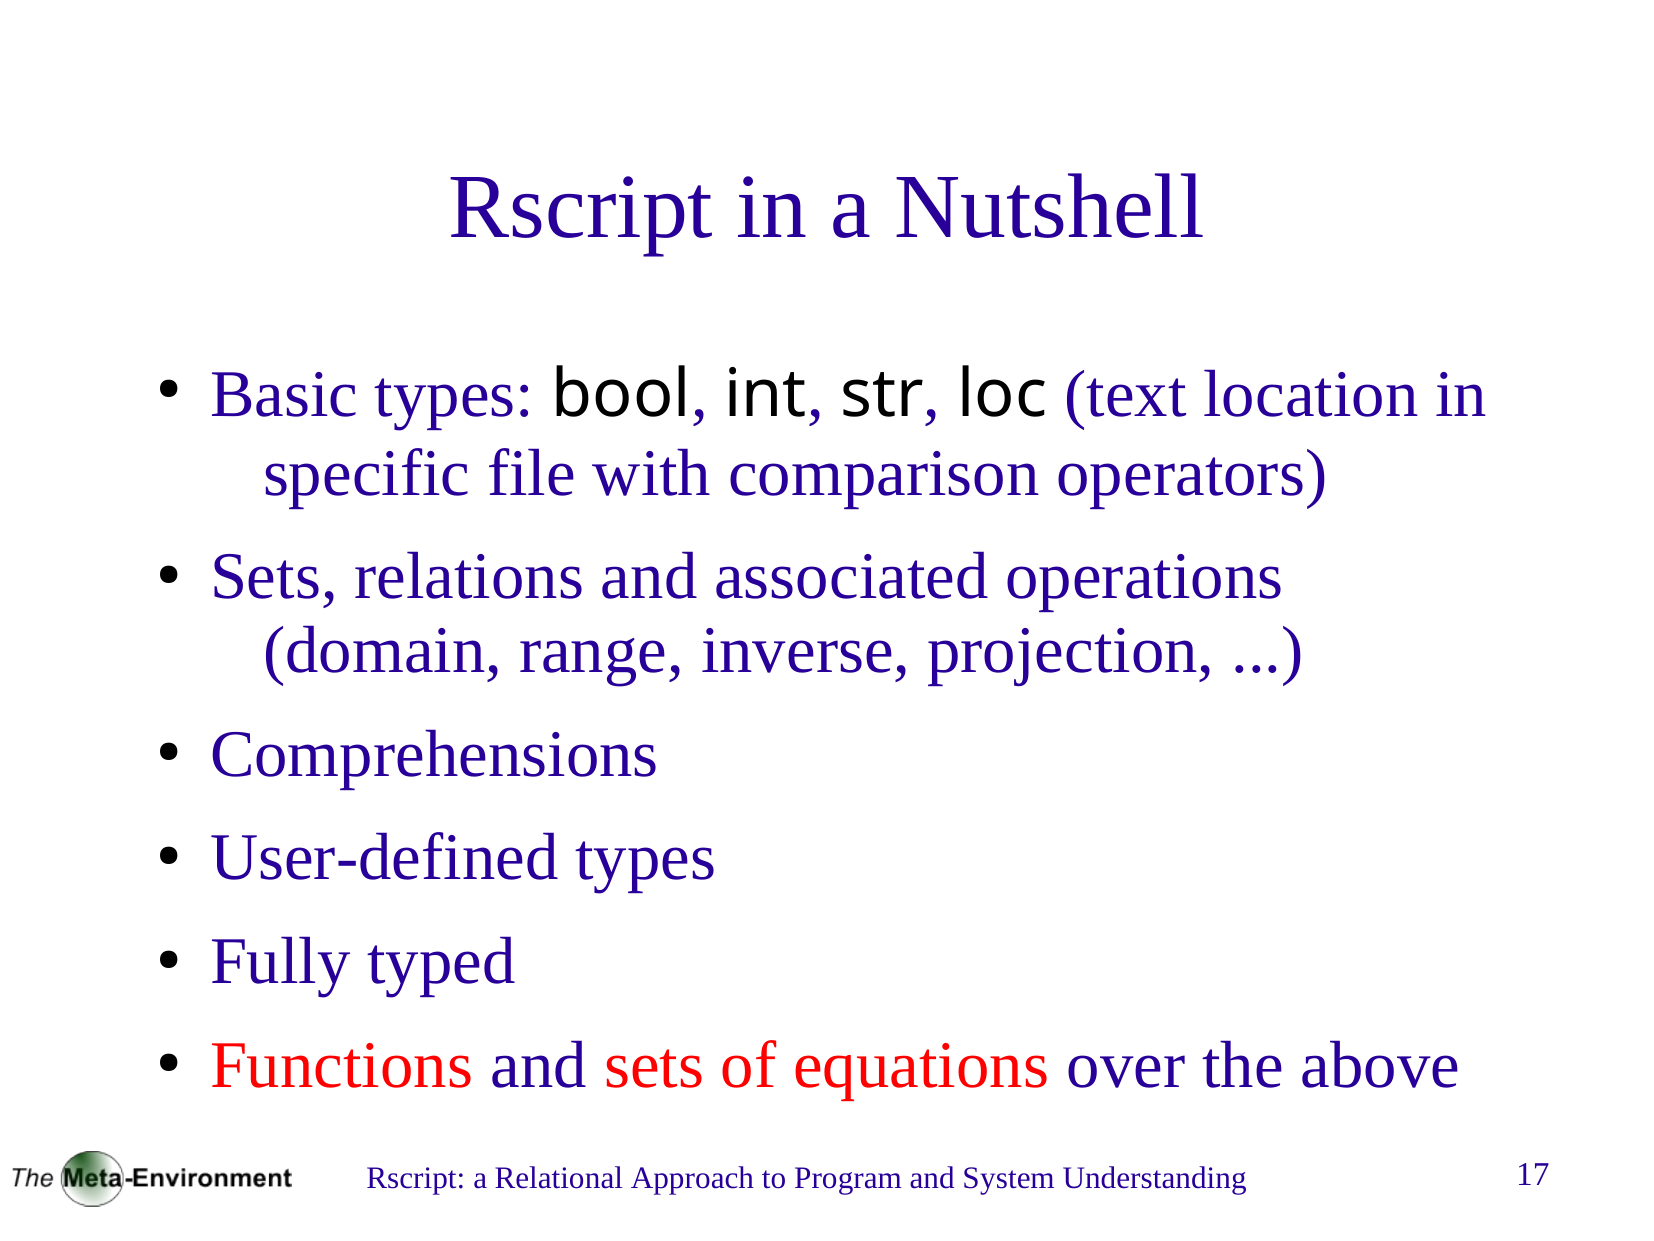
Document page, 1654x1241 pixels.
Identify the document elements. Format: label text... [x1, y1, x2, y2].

list Basic types: bool, int, str, loc (text location in specific file with comparison operators) Sets, relations and associated operations (domain, range, inverse, projection, ...) Comprehensions User-defined types Fully typed Functions and sets of equations over the above [121, 344, 1534, 1174]
picture [12, 1151, 292, 1207]
title Rscript in a Nutshell [121, 102, 1534, 311]
